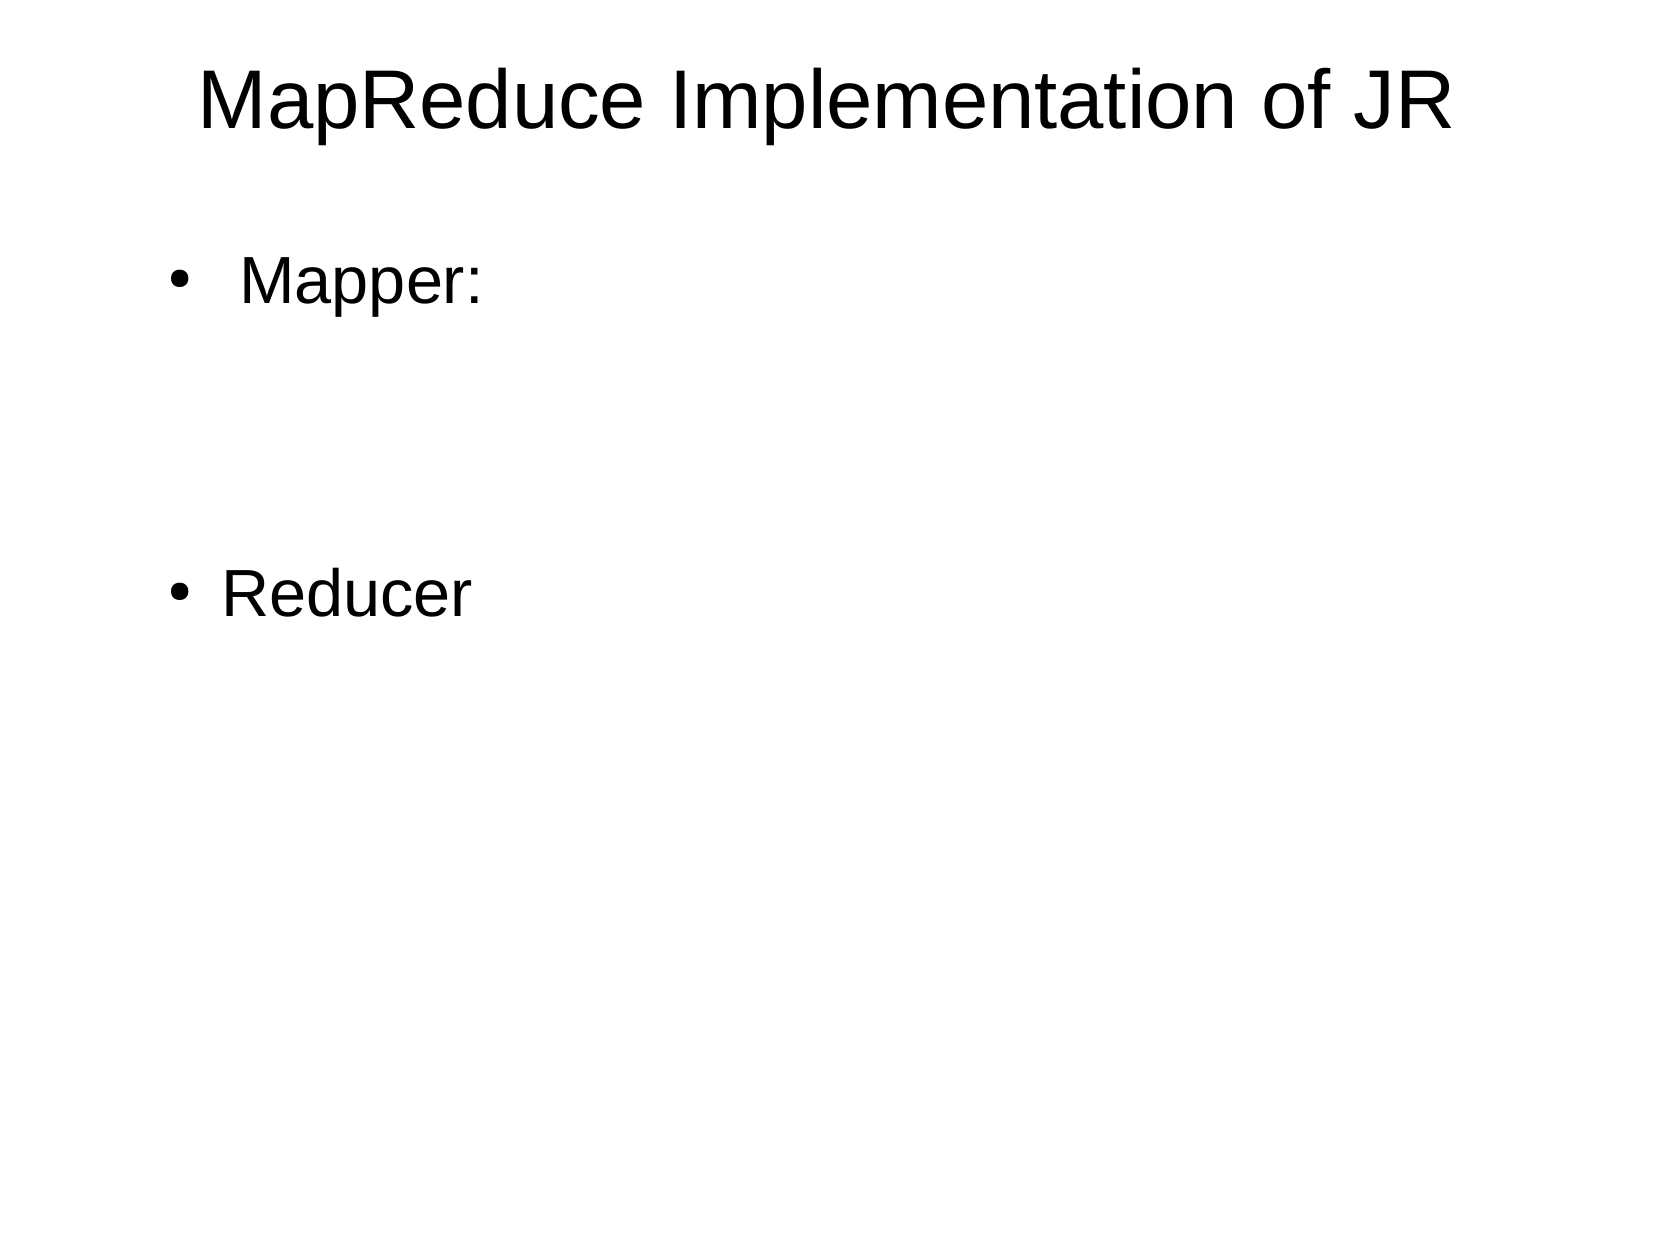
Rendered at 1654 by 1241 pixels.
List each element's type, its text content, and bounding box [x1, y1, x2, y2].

list Mapper: Reducer [150, 243, 1572, 1062]
title MapReduce Implementation of JR [83, 49, 1572, 151]
